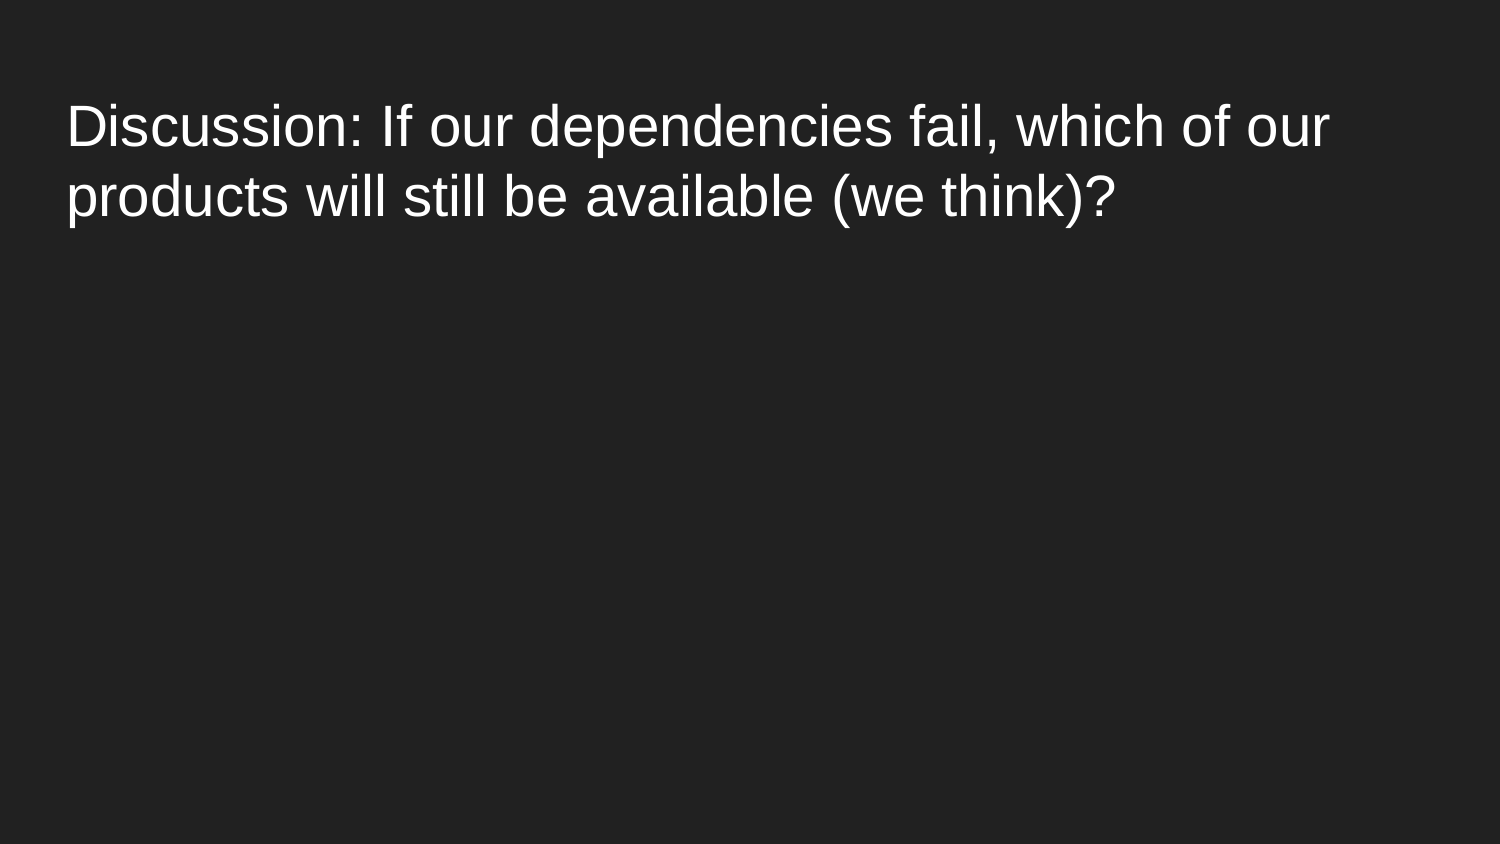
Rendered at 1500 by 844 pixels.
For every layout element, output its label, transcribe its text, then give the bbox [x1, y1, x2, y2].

title Discussion: If our dependencies fail, which of our products will still be available (we think)? [51, 72, 1432, 247]
